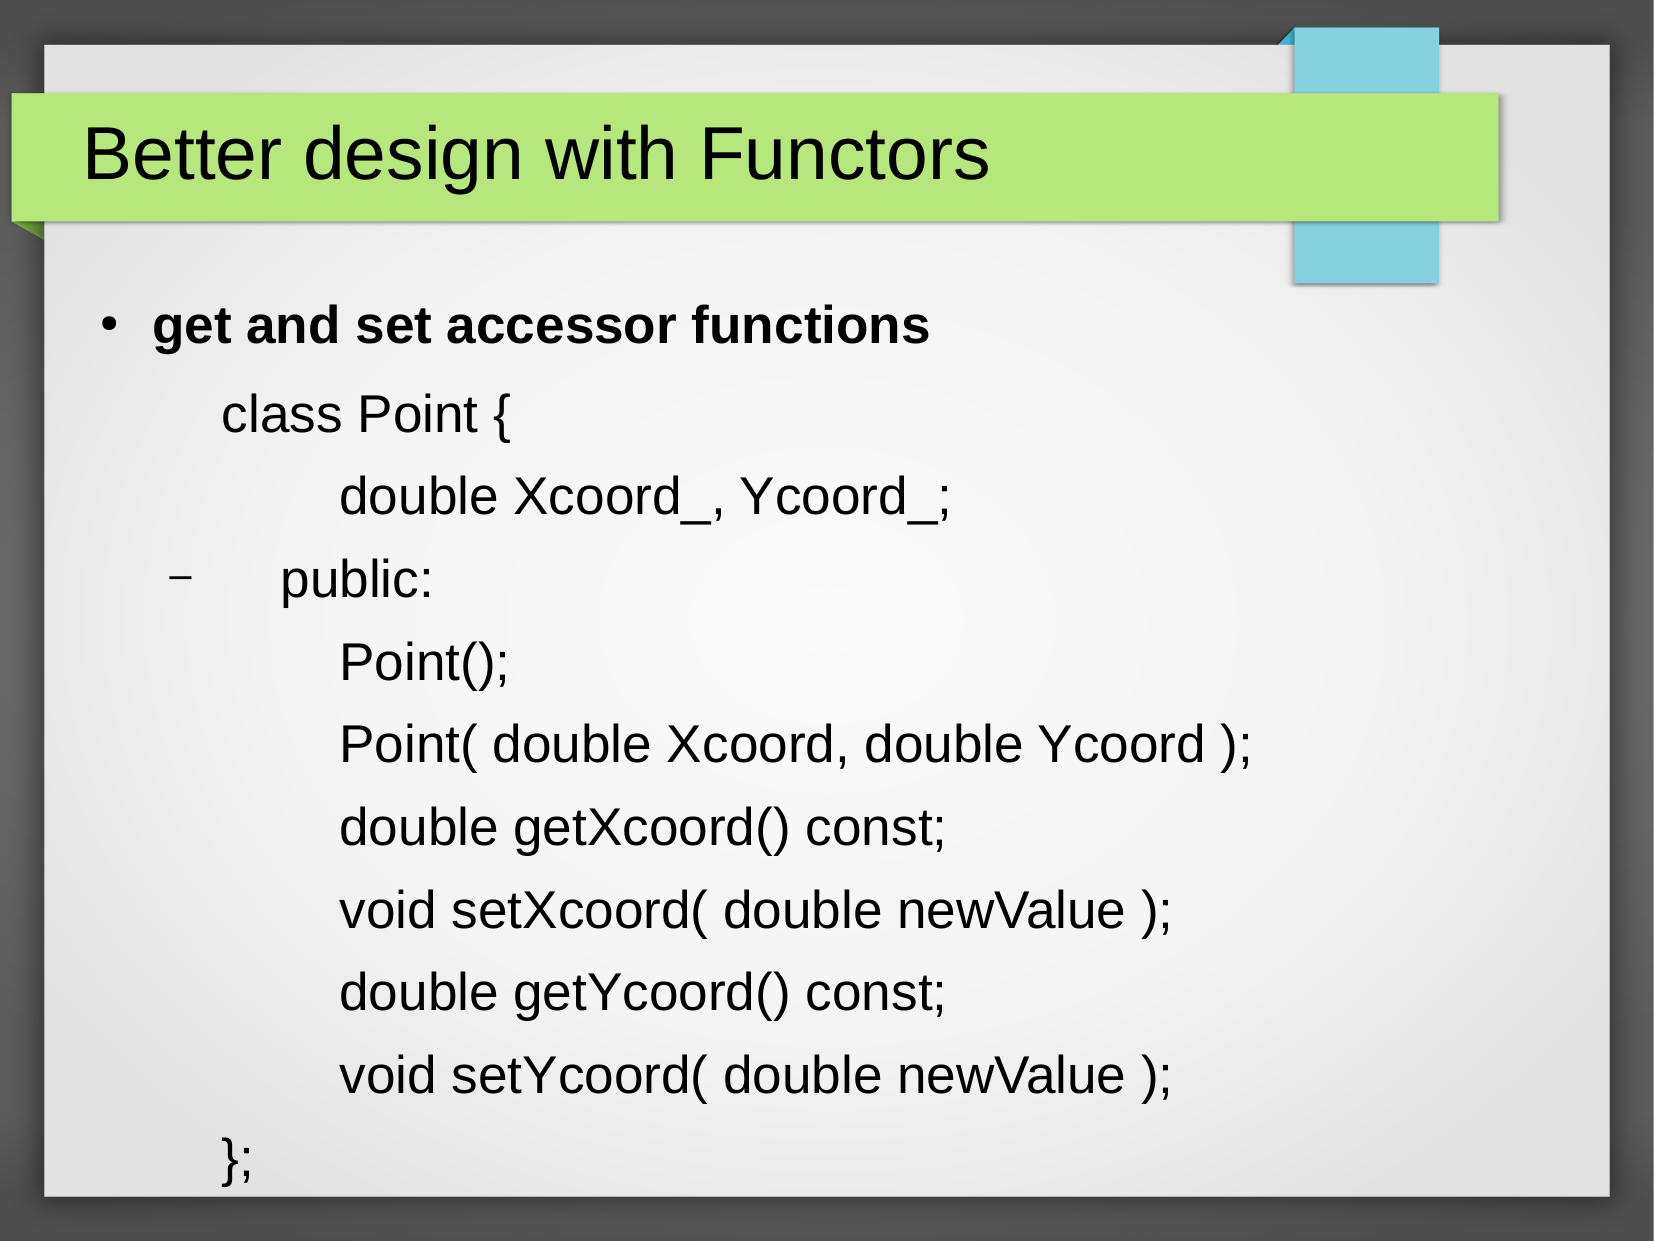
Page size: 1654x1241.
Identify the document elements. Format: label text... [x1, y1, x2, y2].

list get and set accessor functions class Point { double Xcoord_, Ycoord_; public: Point(); Point( double Xcoord, double Ycoord ); double getXcoord() const; void setXcoord( double newValue ); double getYcoord() const; void setYcoord( double newValue ); }; [82, 295, 1571, 1193]
title Better design with Functors [82, 94, 1264, 213]
picture [0, 0, 1654, 1241]
